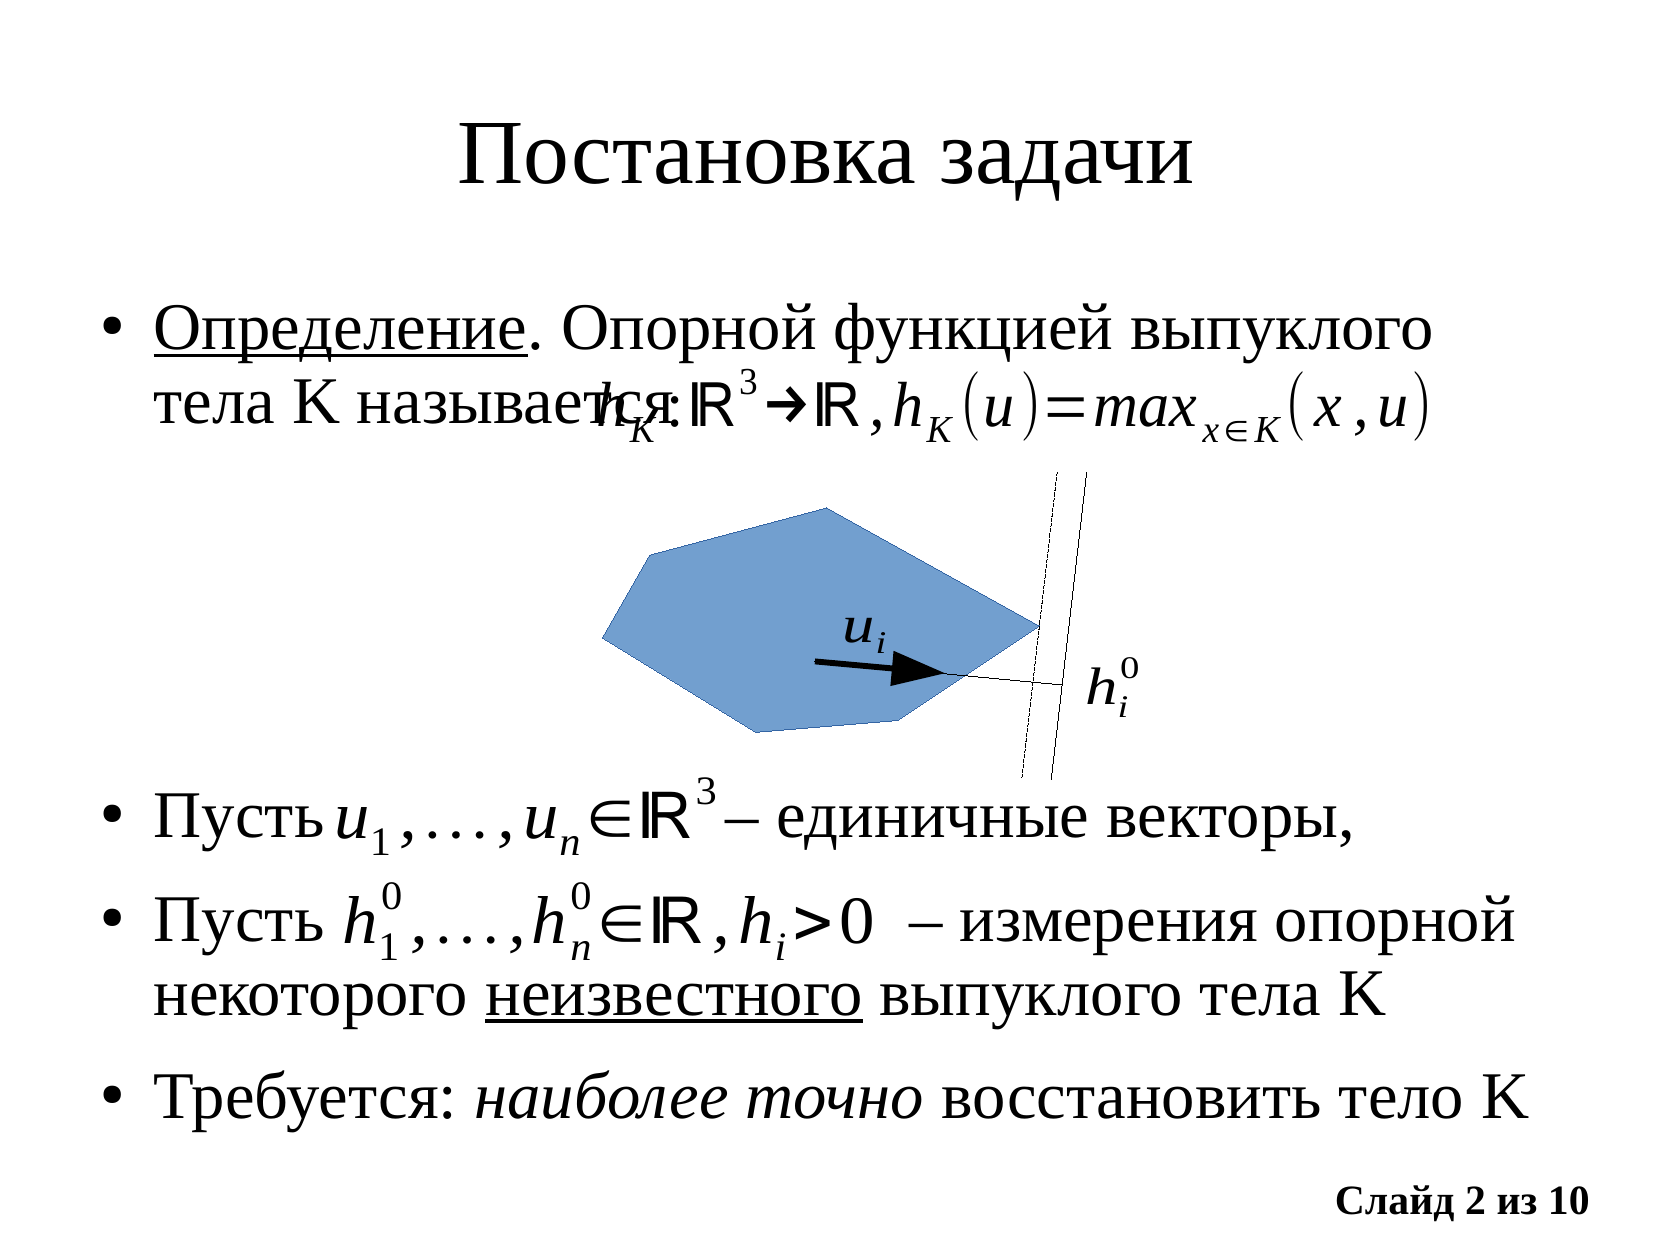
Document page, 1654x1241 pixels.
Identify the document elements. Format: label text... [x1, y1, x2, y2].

list Определение. Опорной функцией выпуклого тела K называется Пусть – единичные векторы, Пусть – измерения опорной некоторого неизвестного выпуклого тела K Требуется: наиболее точно восстановить тело K [82, 290, 1571, 1217]
text_box [602, 507, 1040, 733]
chart [826, 594, 904, 662]
chart [580, 360, 1447, 451]
chart [316, 767, 735, 864]
chart [1068, 649, 1155, 725]
chart [324, 872, 894, 969]
title Постановка задачи [82, 49, 1571, 257]
